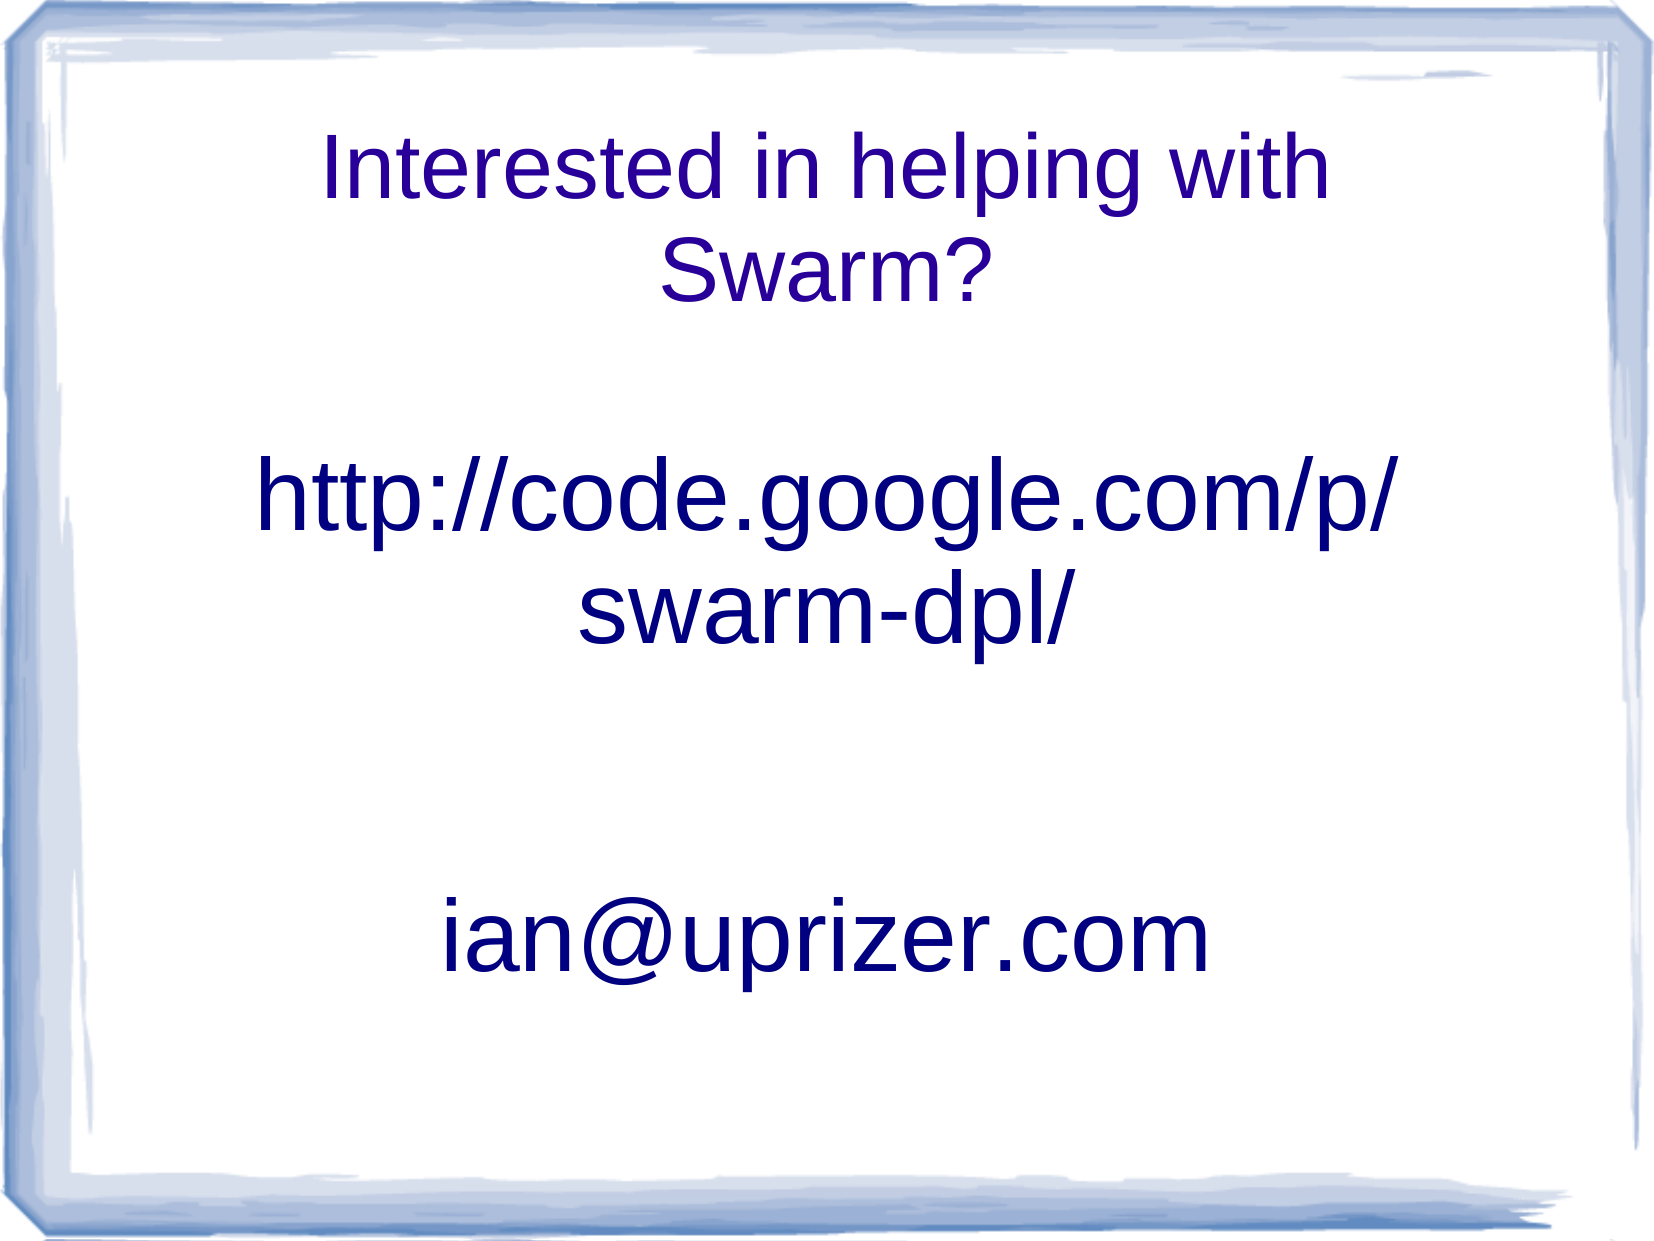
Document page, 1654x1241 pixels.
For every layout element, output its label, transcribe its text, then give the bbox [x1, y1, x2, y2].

title Interested in helping with Swarm? [161, 49, 1493, 352]
list http://code.google.com/p/swarm-dpl/ ian@uprizer.com [161, 352, 1493, 1079]
picture [0, 0, 1654, 1241]
